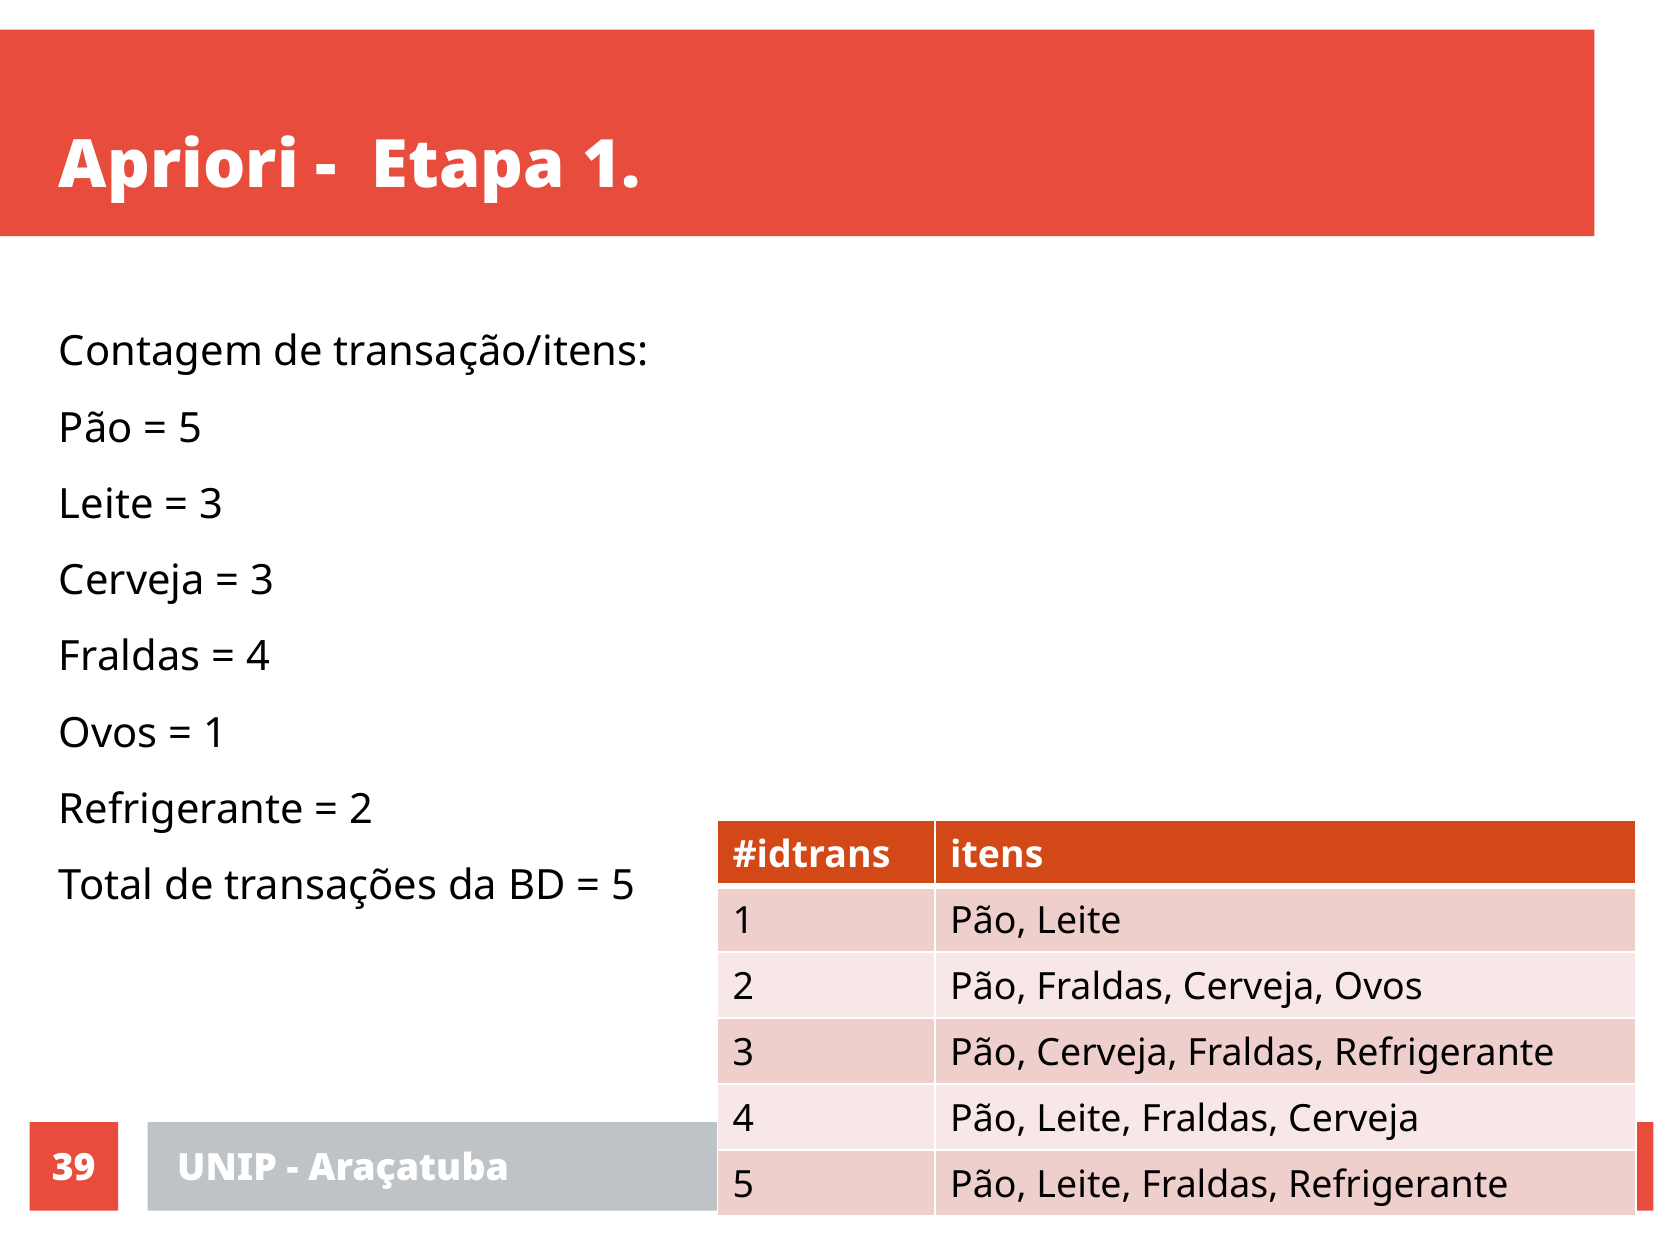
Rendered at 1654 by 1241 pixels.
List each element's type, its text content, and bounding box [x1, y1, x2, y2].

table_cell Pão, Leite, Fraldas, Cerveja [936, 1085, 1635, 1149]
table_cell 3 [718, 1019, 934, 1083]
table_cell Pão, Cerveja, Fraldas, Refrigerante [936, 1019, 1635, 1083]
table_header #idtrans [718, 821, 934, 883]
table_cell Pão, Fraldas, Cerveja, Ovos [936, 953, 1635, 1017]
table_cell 2 [718, 953, 934, 1017]
table_cell 4 [718, 1085, 934, 1149]
list Contagem de transação/itens: Pão = 5 Leite = 3 Cerveja = 3 Fraldas = 4 Ovos = 1 Refrigerante = 2 Total de transações da BD = 5 [59, 324, 1565, 1093]
title Apriori - Etapa 1. [59, 59, 1595, 207]
table_cell 1 [718, 889, 934, 951]
table_cell 5 [718, 1151, 934, 1215]
table_cell Pão, Leite [936, 889, 1635, 951]
table_cell Pão, Leite, Fraldas, Refrigerante [936, 1151, 1635, 1215]
table_header itens [936, 821, 1635, 883]
